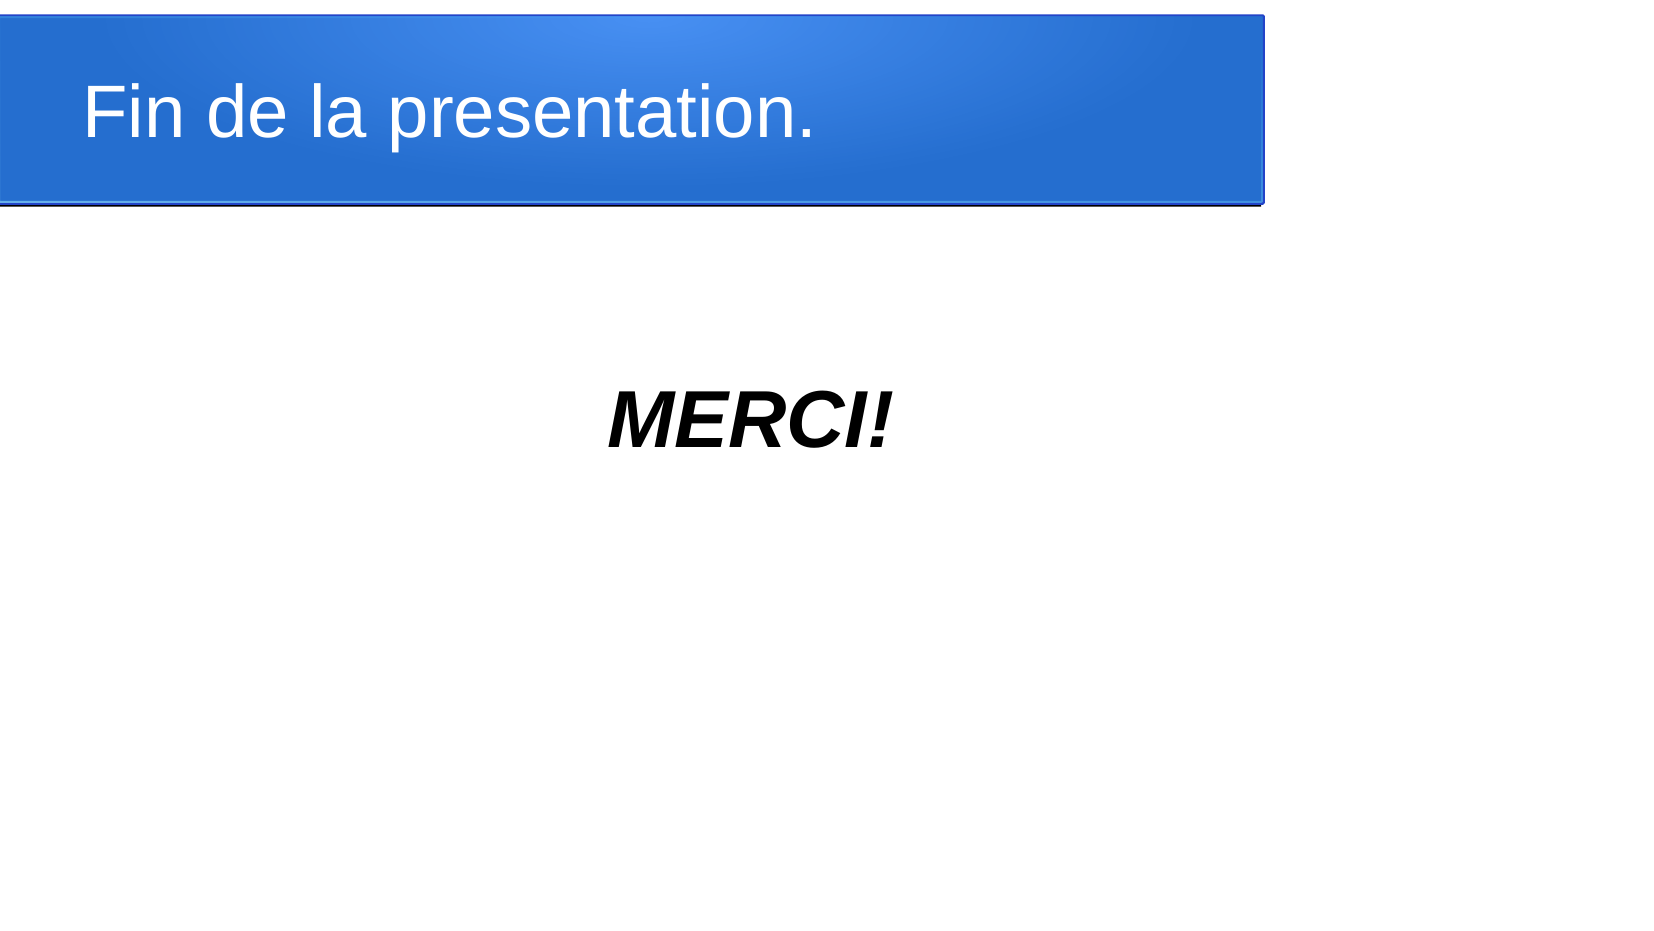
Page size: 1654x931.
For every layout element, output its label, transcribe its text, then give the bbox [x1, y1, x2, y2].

list MERCI! [450, 374, 983, 466]
title Fin de la presentation. [82, 35, 1235, 189]
